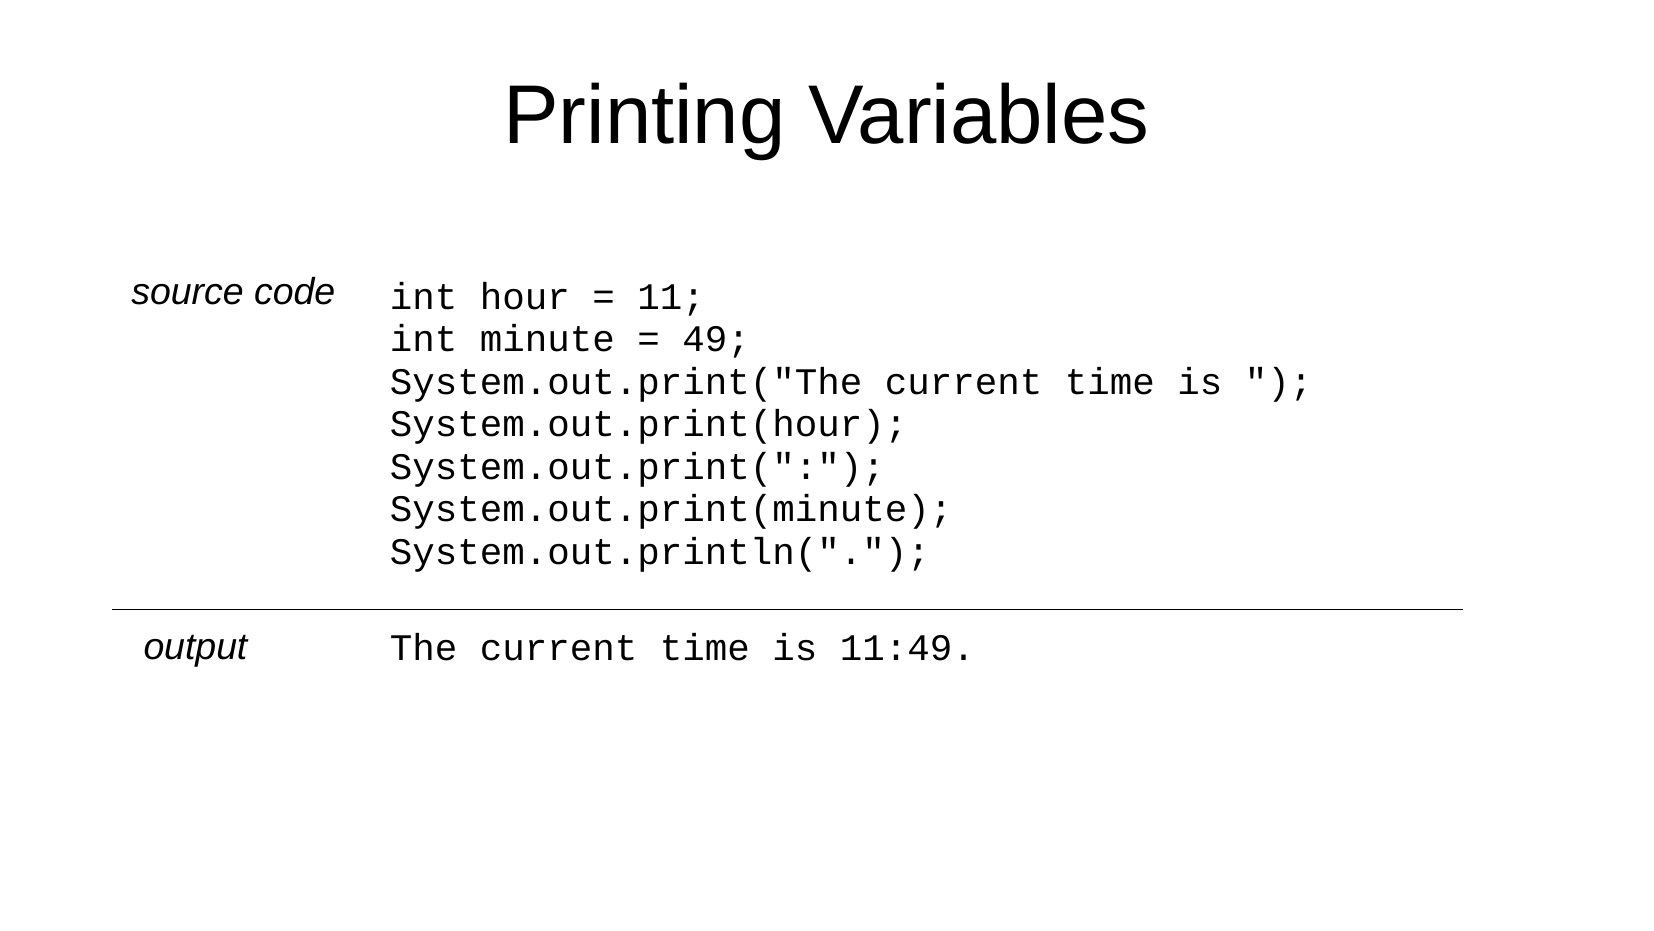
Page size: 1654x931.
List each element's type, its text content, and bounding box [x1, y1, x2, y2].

text_box int hour = 11; int minute = 49; System.out.print("The current time is "); System.out.print(hour); System.out.print(":"); System.out.print(minute); System.out.println("."); [375, 270, 1328, 584]
title Printing Variables [82, 37, 1571, 193]
text_box source code [116, 263, 351, 320]
text_box output [128, 618, 263, 676]
text_box The current time is 11:49. [375, 621, 990, 680]
